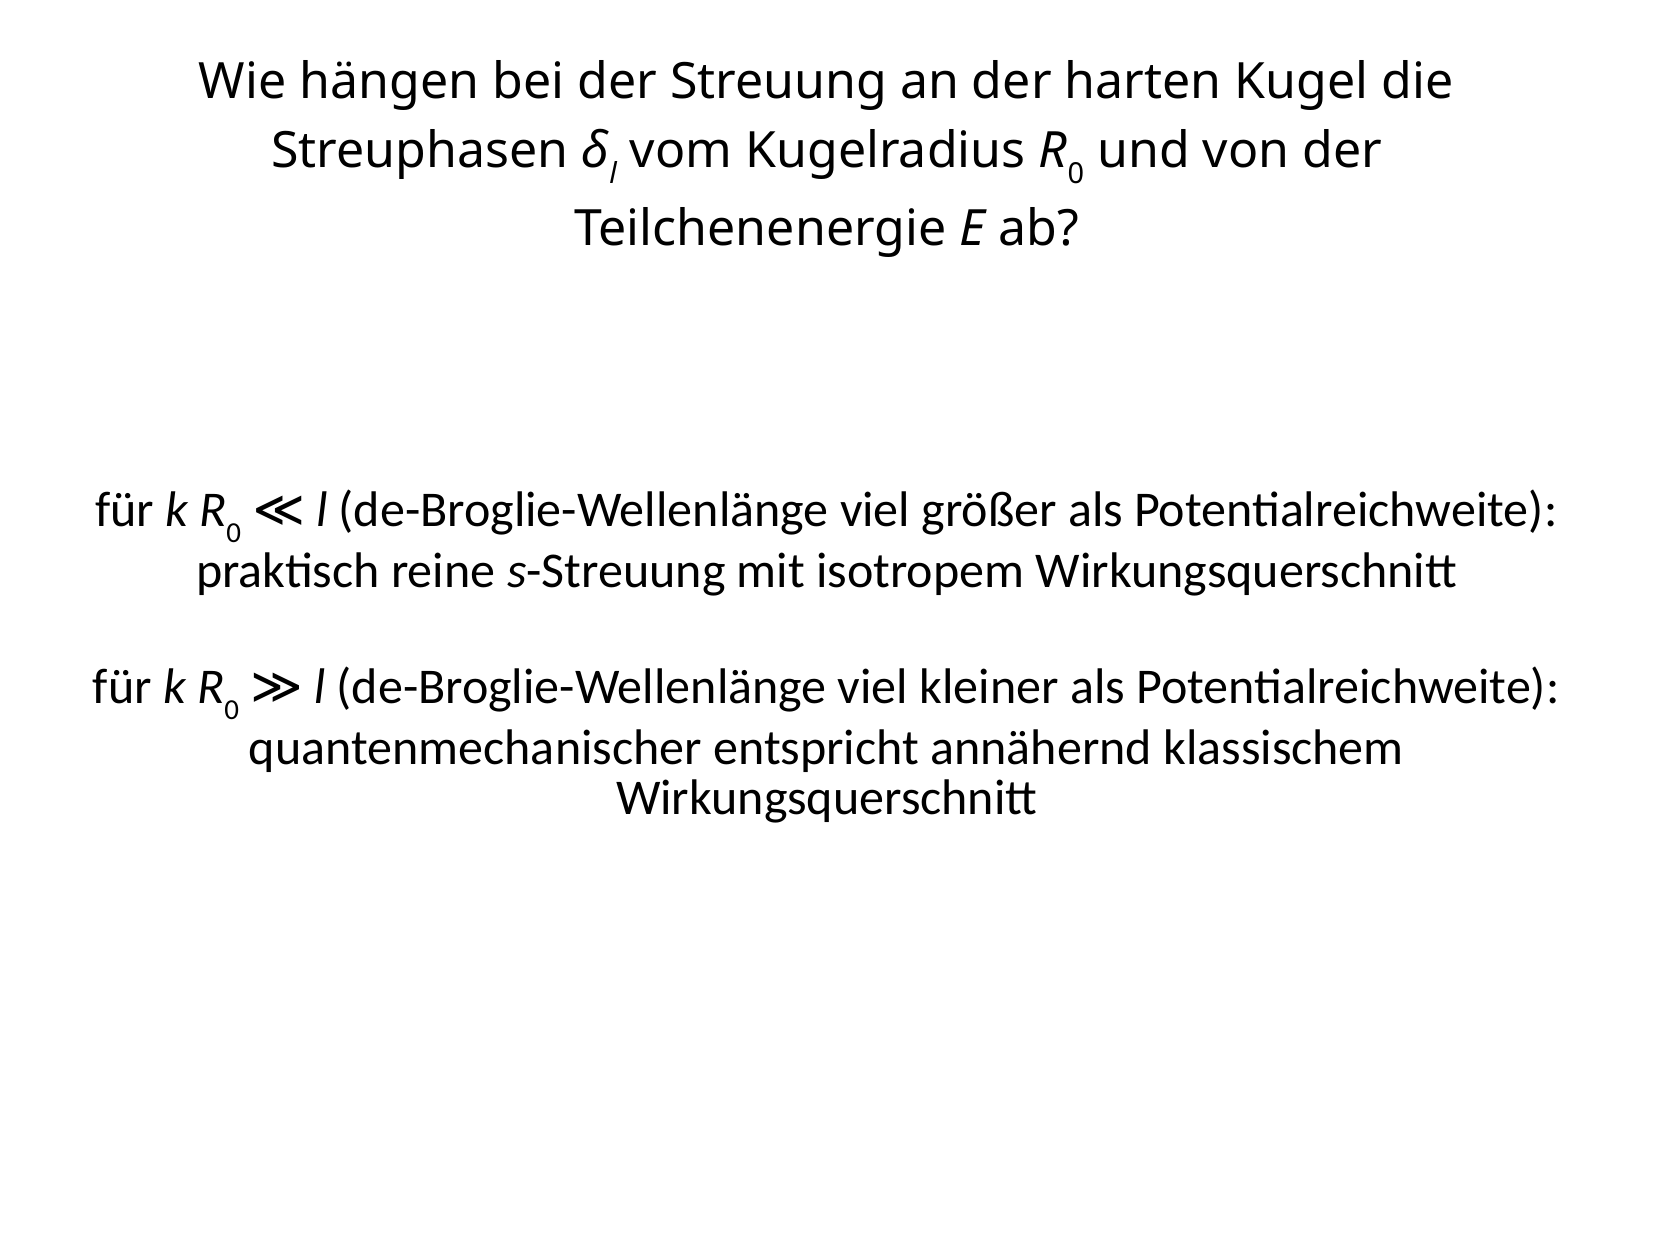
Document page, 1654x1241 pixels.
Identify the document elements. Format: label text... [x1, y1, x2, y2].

title Wie hängen bei der Streuung an der harten Kugel die Streuphasen δl vom Kugelradius R0 und von der Teilchenenergie E ab? [82, 49, 1571, 257]
subtitle für k R0 ≪ l (de-Broglie-Wellenlänge viel größer als Potentialreichweite): praktisch reine s-Streuung mit isotropem Wirkungsquerschnitt für k R0 ≫ l (de-Broglie-Wellenlänge viel kleiner als Potentialreichweite): quantenmechanischer entspricht annähernd klassischem Wirkungsquerschnitt [82, 290, 1571, 1010]
